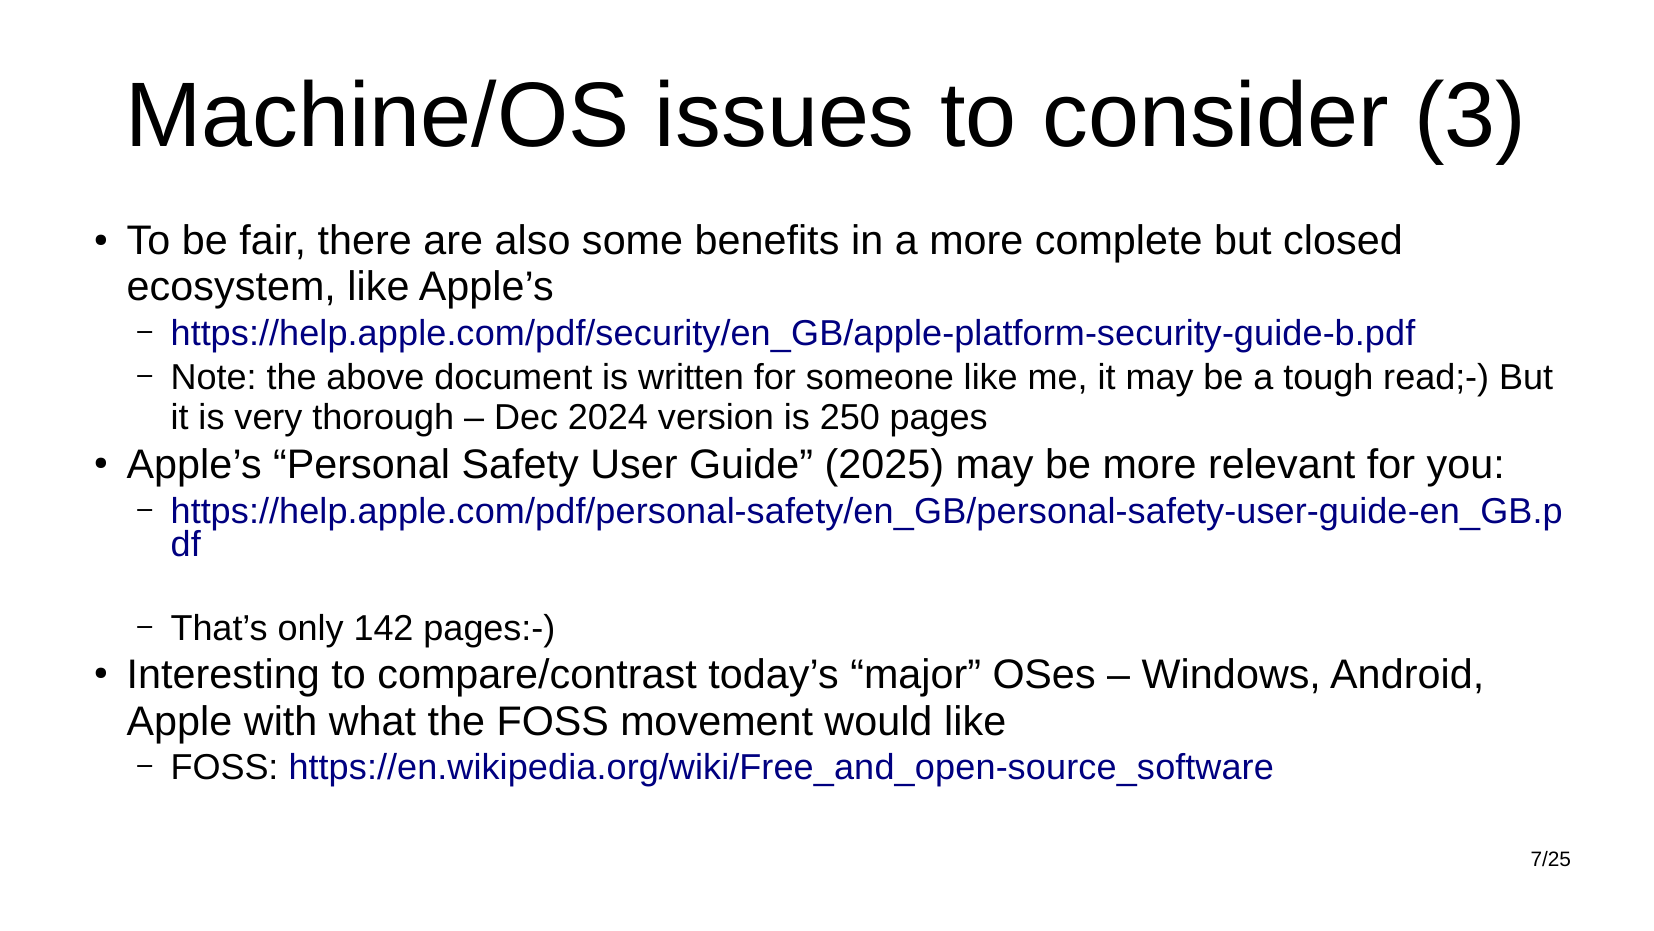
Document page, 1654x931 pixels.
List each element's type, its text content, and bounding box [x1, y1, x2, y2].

list To be fair, there are also some benefits in a more complete but closed ecosystem, like Apple’s https://help.apple.com/pdf/security/en_GB/apple-platform-security-guide-b.pdf Note: the above document is written for someone like me, it may be a tough read;-) But it is very thorough – Dec 2024 version is 250 pages Apple’s “Personal Safety User Guide” (2025) may be more relevant for you: https://help.apple.com/pdf/personal-safety/en_GB/personal-safety-user-guide-en_GB.pdf That’s only 142 pages:-) Interesting to compare/contrast today’s “major” OSes – Windows, Android, Apple with what the FOSS movement would like FOSS: https://en.wikipedia.org/wiki/Free_and_open-source_software [82, 217, 1571, 758]
title Machine/OS issues to consider (3) [82, 37, 1571, 193]
